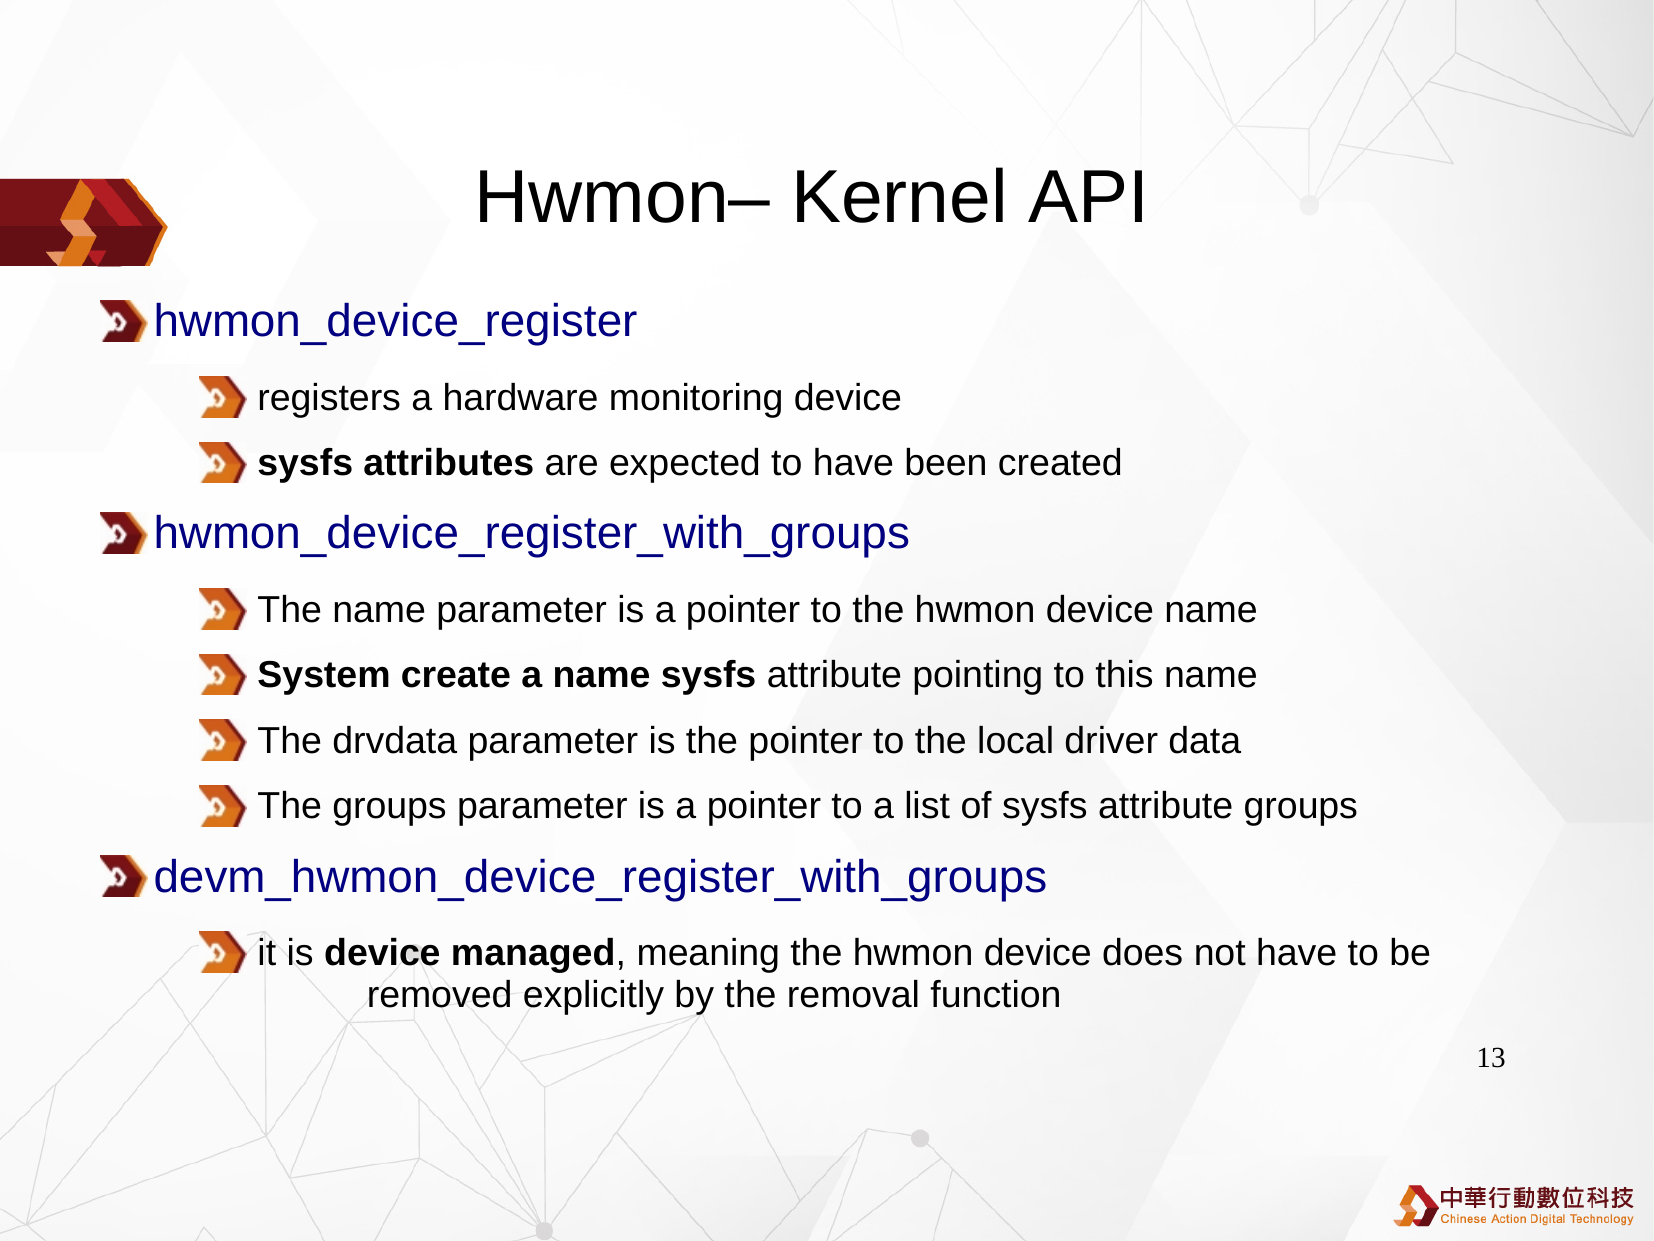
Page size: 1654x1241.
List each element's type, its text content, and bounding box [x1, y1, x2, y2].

list hwmon_device_register registers a hardware monitoring device sysfs attributes are expected to have been created hwmon_device_register_with_groups The name parameter is a pointer to the hwmon device name System create a name sysfs attribute pointing to this name The drvdata parameter is the pointer to the local driver data The groups parameter is a pointer to a list of sysfs attribute groups devm_hwmon_device_register_with_groups it is device managed, meaning the hwmon device does not have to be removed explicitly by the removal function [82, 295, 1571, 1016]
picture [0, 0, 1654, 1241]
title Hwmon– Kernel API [118, 112, 1506, 281]
